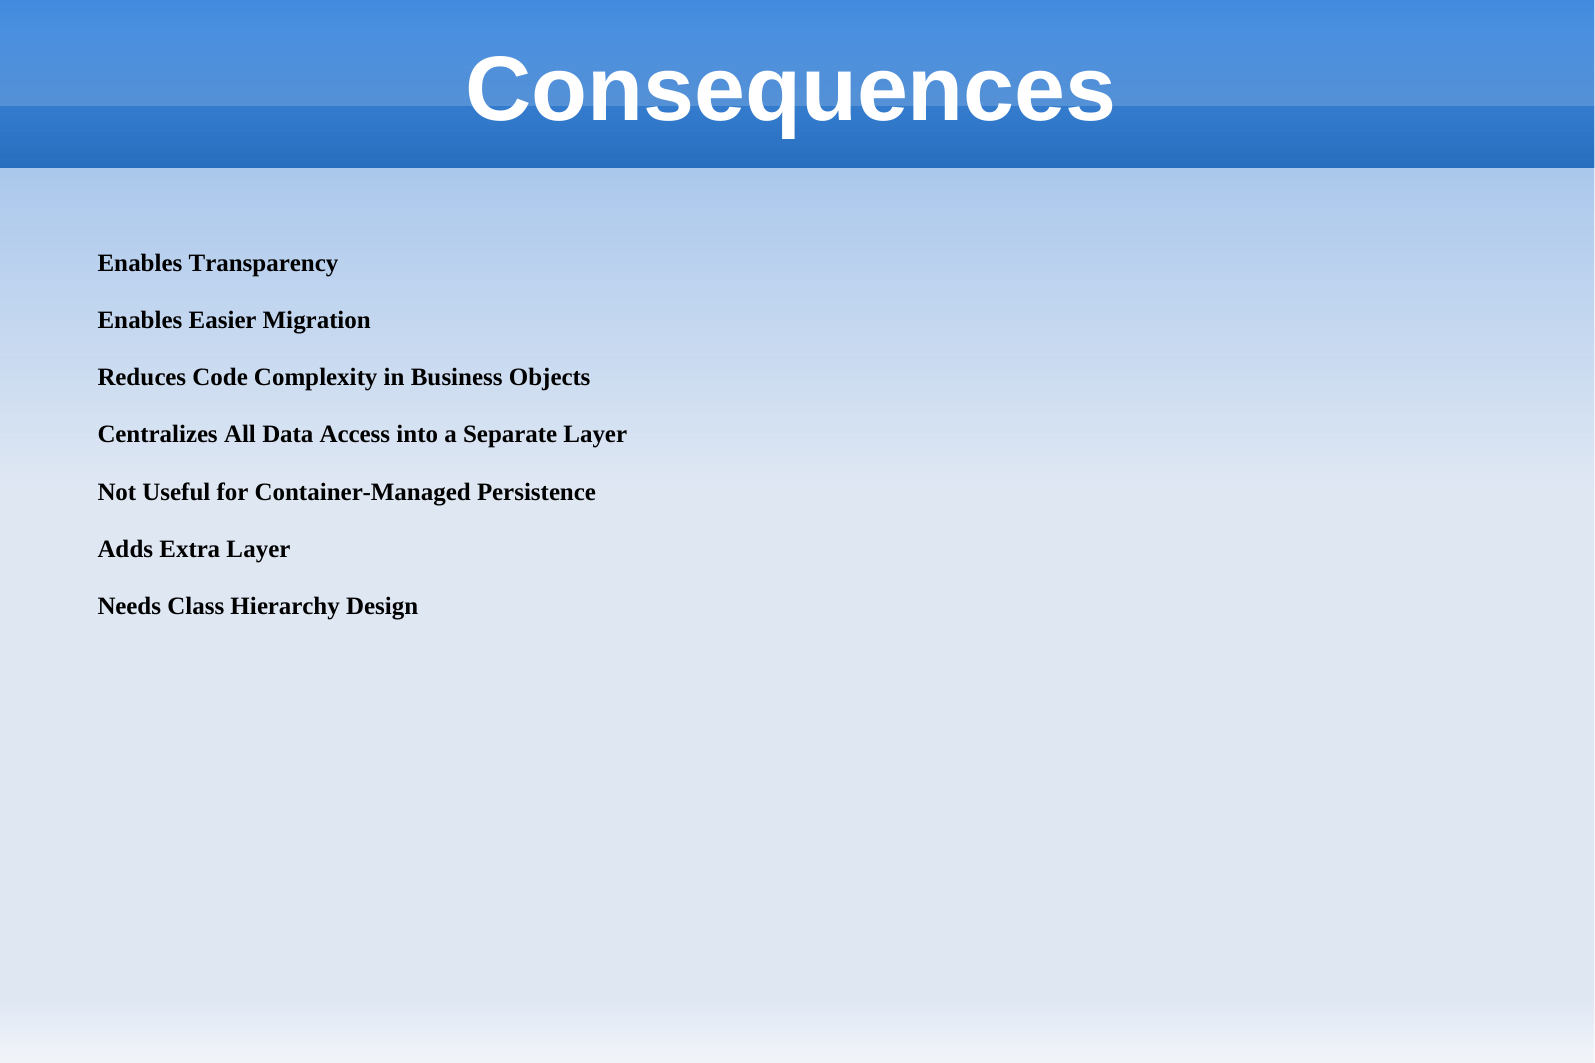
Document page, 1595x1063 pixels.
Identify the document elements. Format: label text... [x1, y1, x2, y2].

list Enables Transparency Enables Easier Migration Reduces Code Complexity in Business Objects Centralizes All Data Access into a Separate Layer Not Useful for Container-Managed Persistence Adds Extra Layer Needs Class Hierarchy Design [79, 248, 1515, 936]
picture [0, 0, 1595, 1063]
title Consequences [74, 7, 1510, 171]
